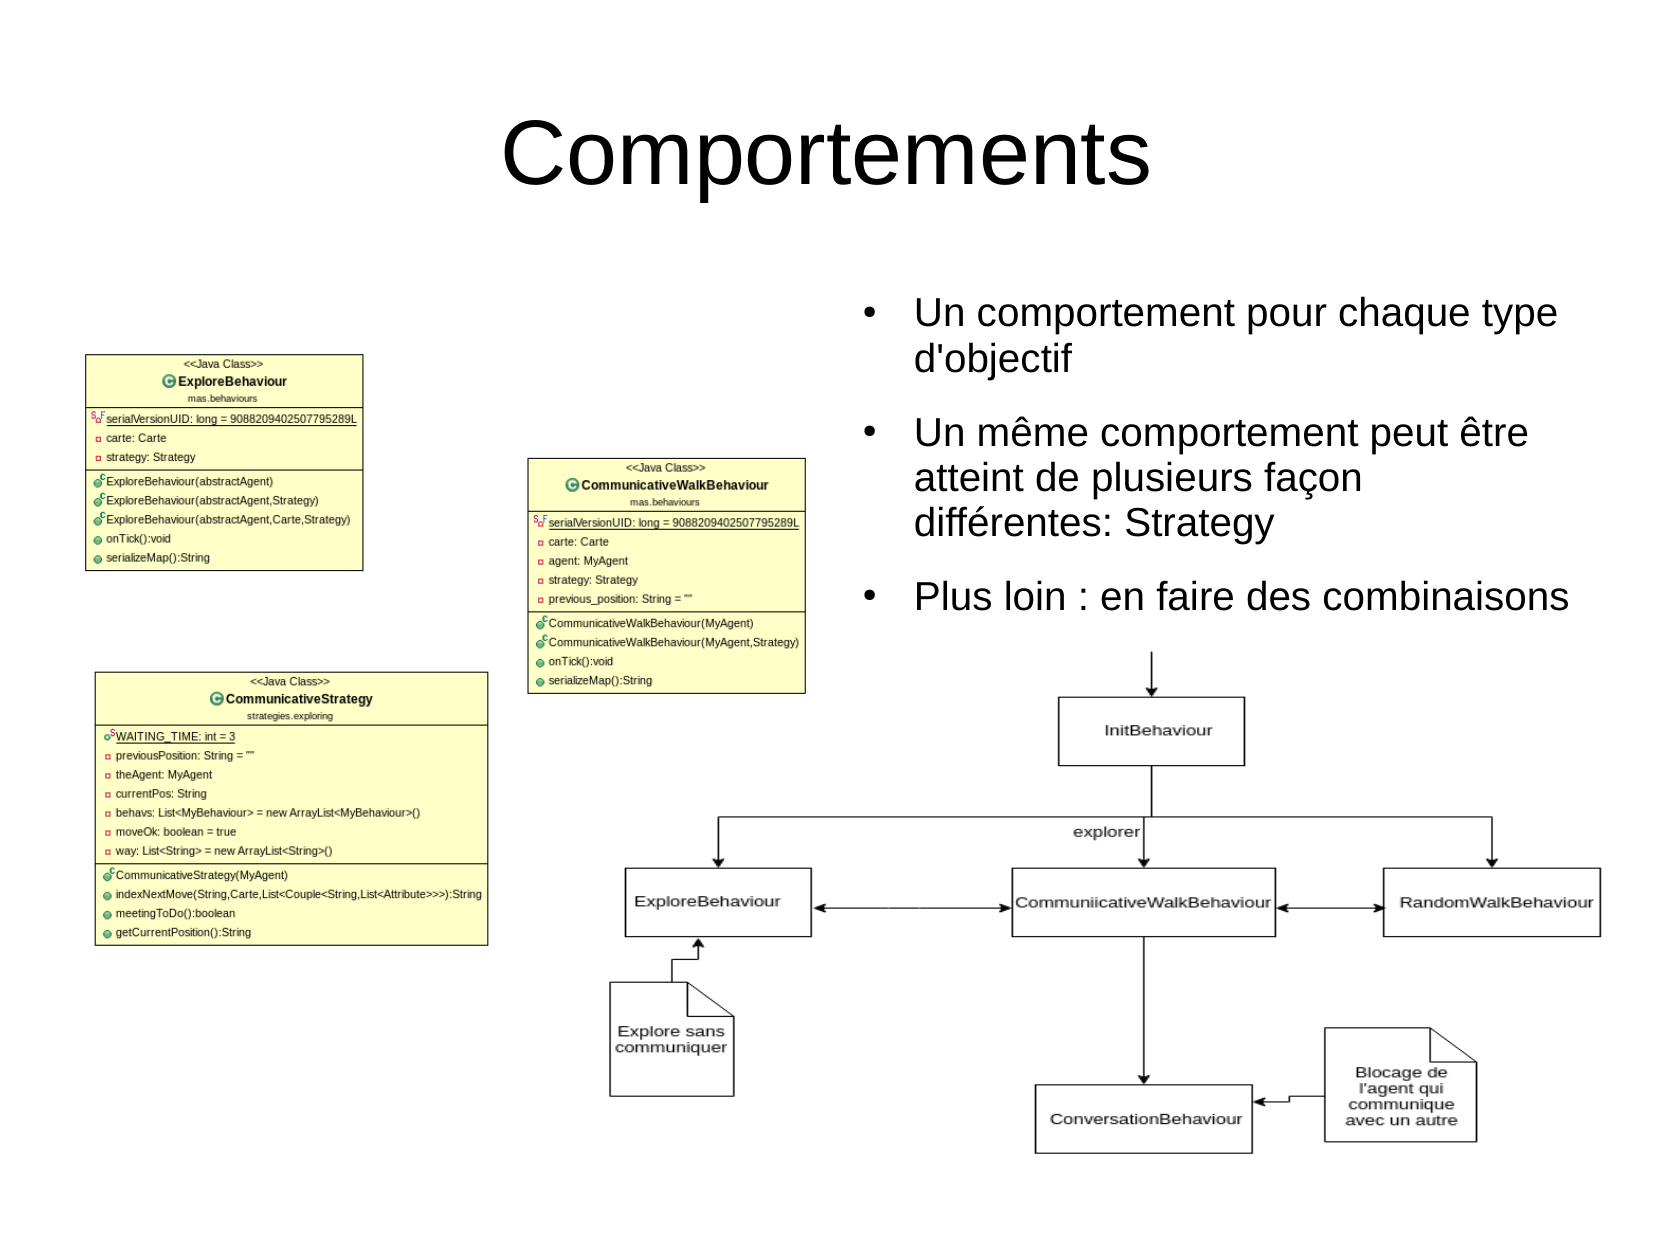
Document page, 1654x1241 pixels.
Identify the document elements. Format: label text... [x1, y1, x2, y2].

list Un comportement pour chaque type d'objectif Un même comportement peut être atteint de plusieurs façon différentes: Strategy Plus loin : en faire des combinaisons [845, 290, 1572, 634]
title Comportements [82, 49, 1571, 257]
picture [82, 351, 1606, 1156]
